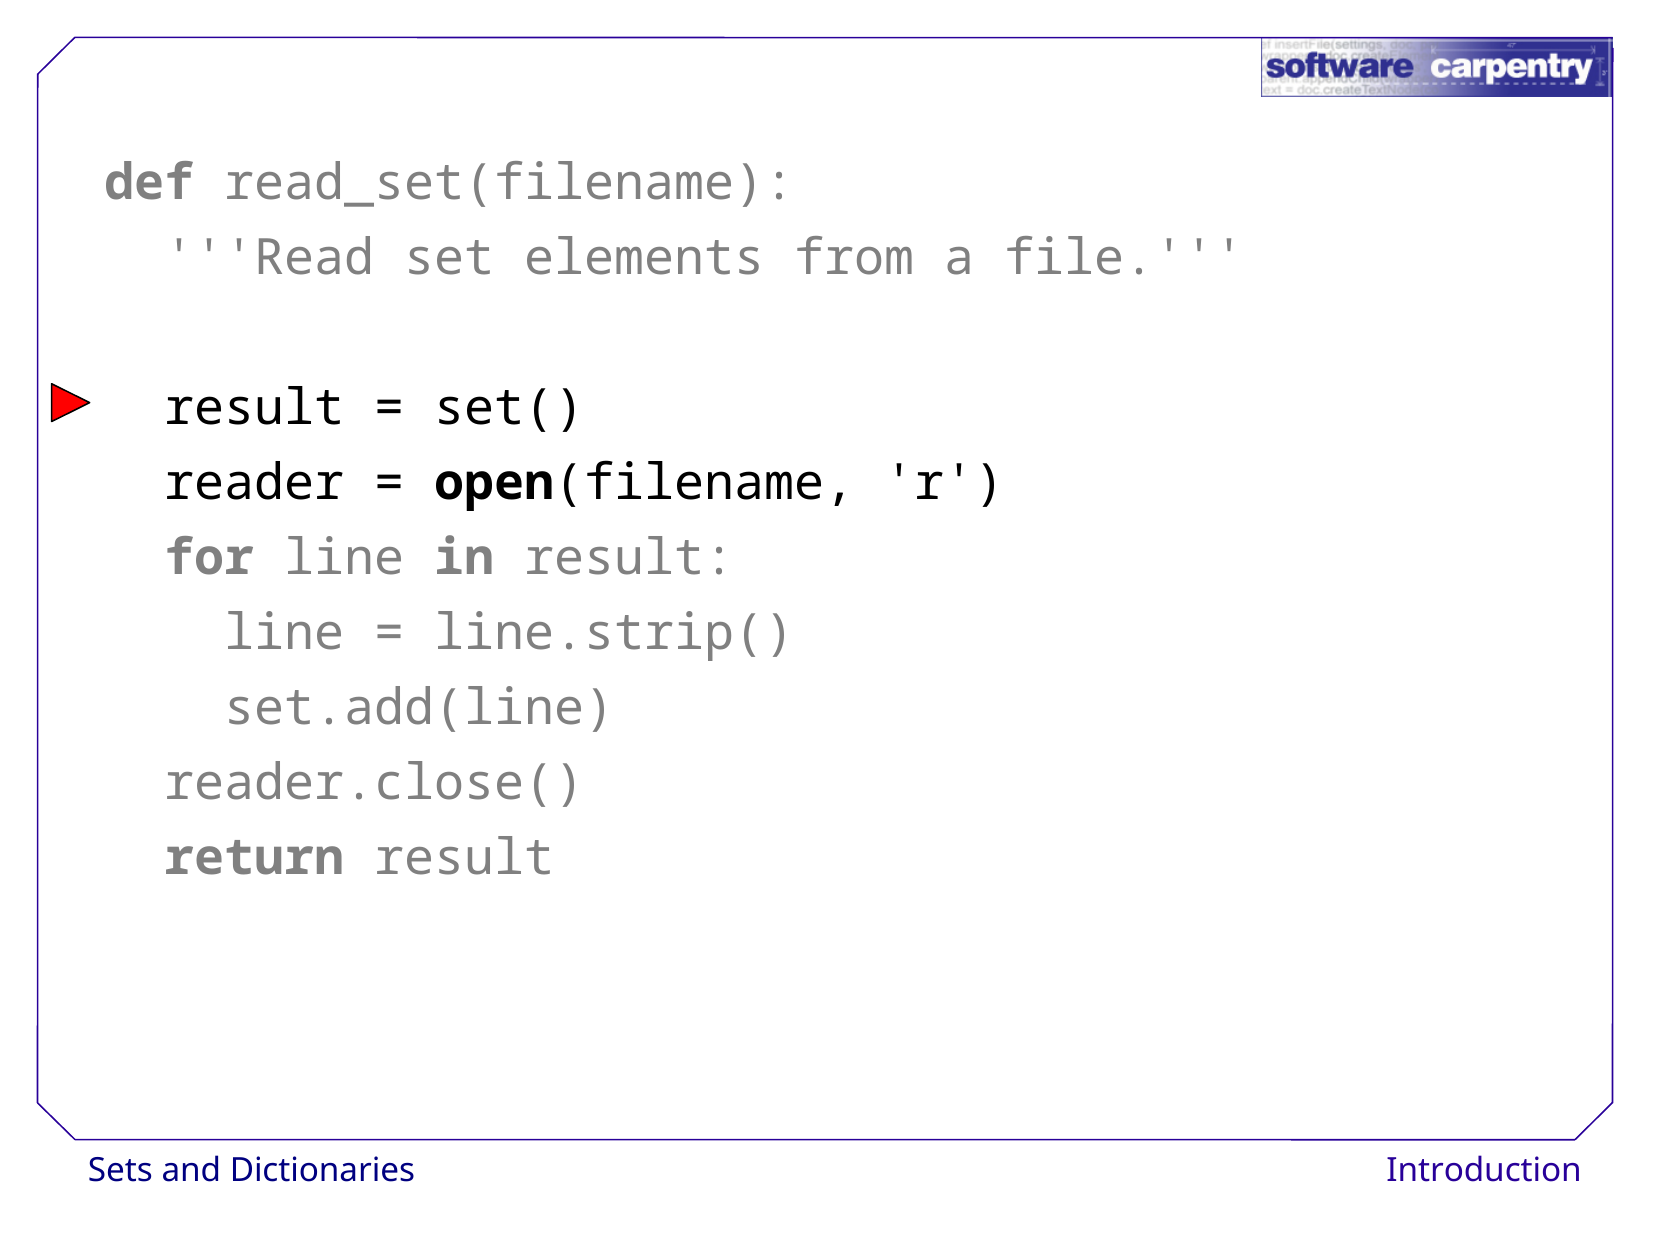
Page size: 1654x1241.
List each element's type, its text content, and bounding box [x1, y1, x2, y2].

text_box [51, 383, 90, 422]
text_box def read_set(filename): '''Read set elements from a file.''' result = set() reader = open(filename, 'r') for line in result: line = line.strip() set.add(line) reader.close() return result [89, 126, 1512, 1046]
picture [1261, 39, 1613, 97]
